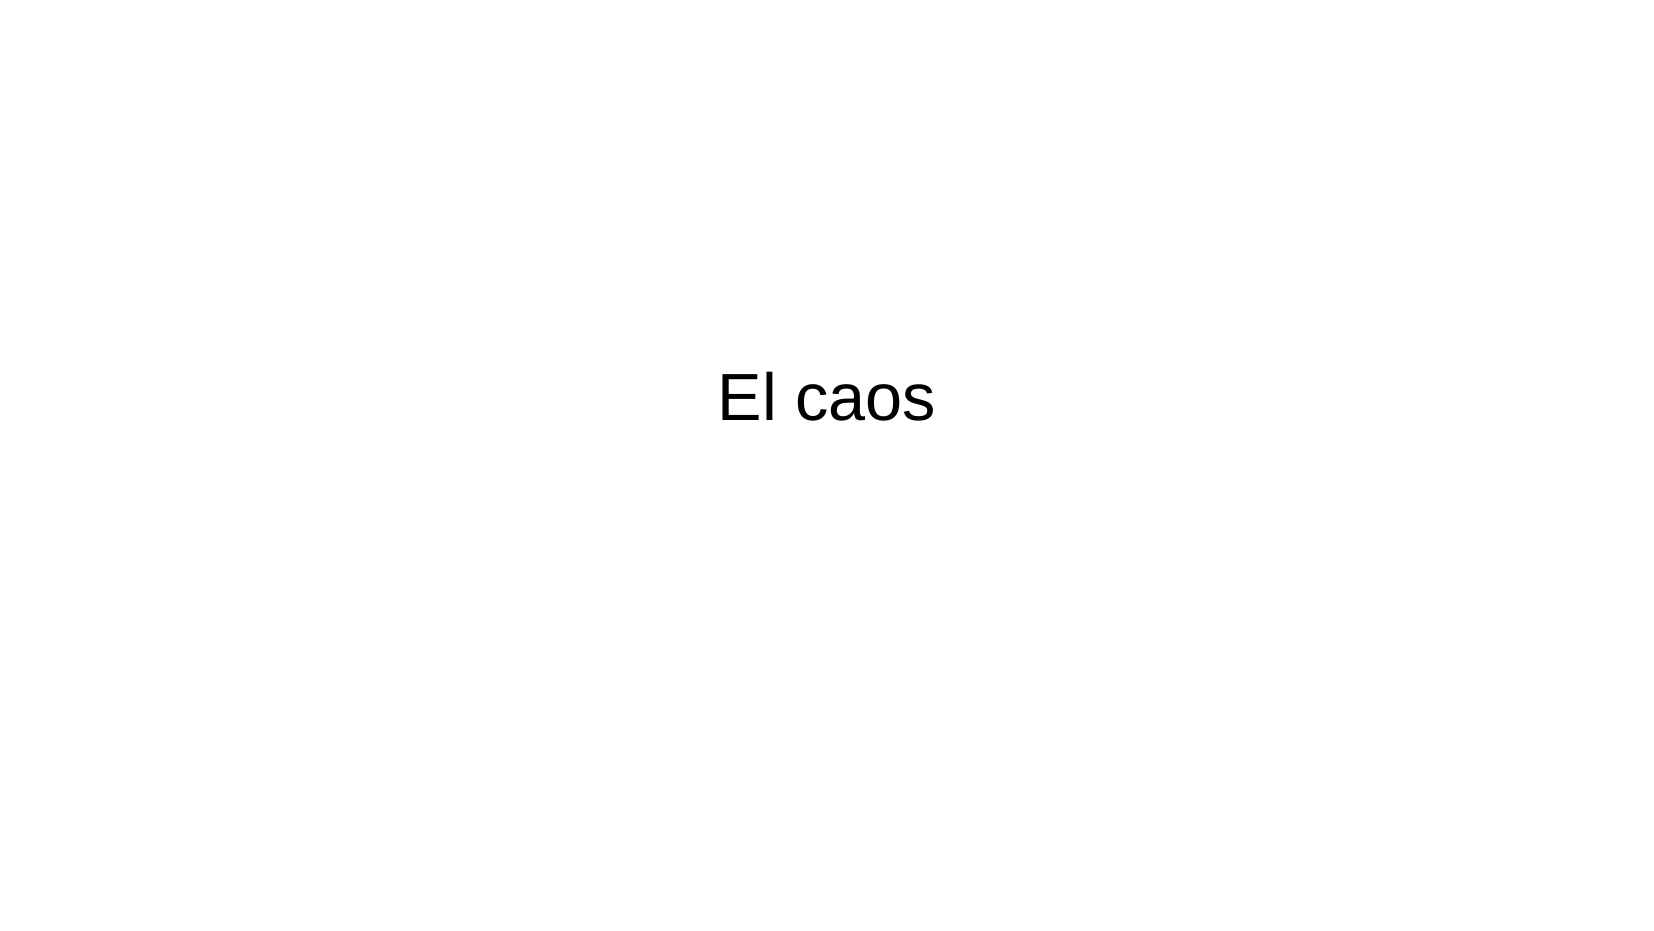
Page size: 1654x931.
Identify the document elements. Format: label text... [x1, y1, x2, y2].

subtitle El caos [82, 37, 1571, 757]
